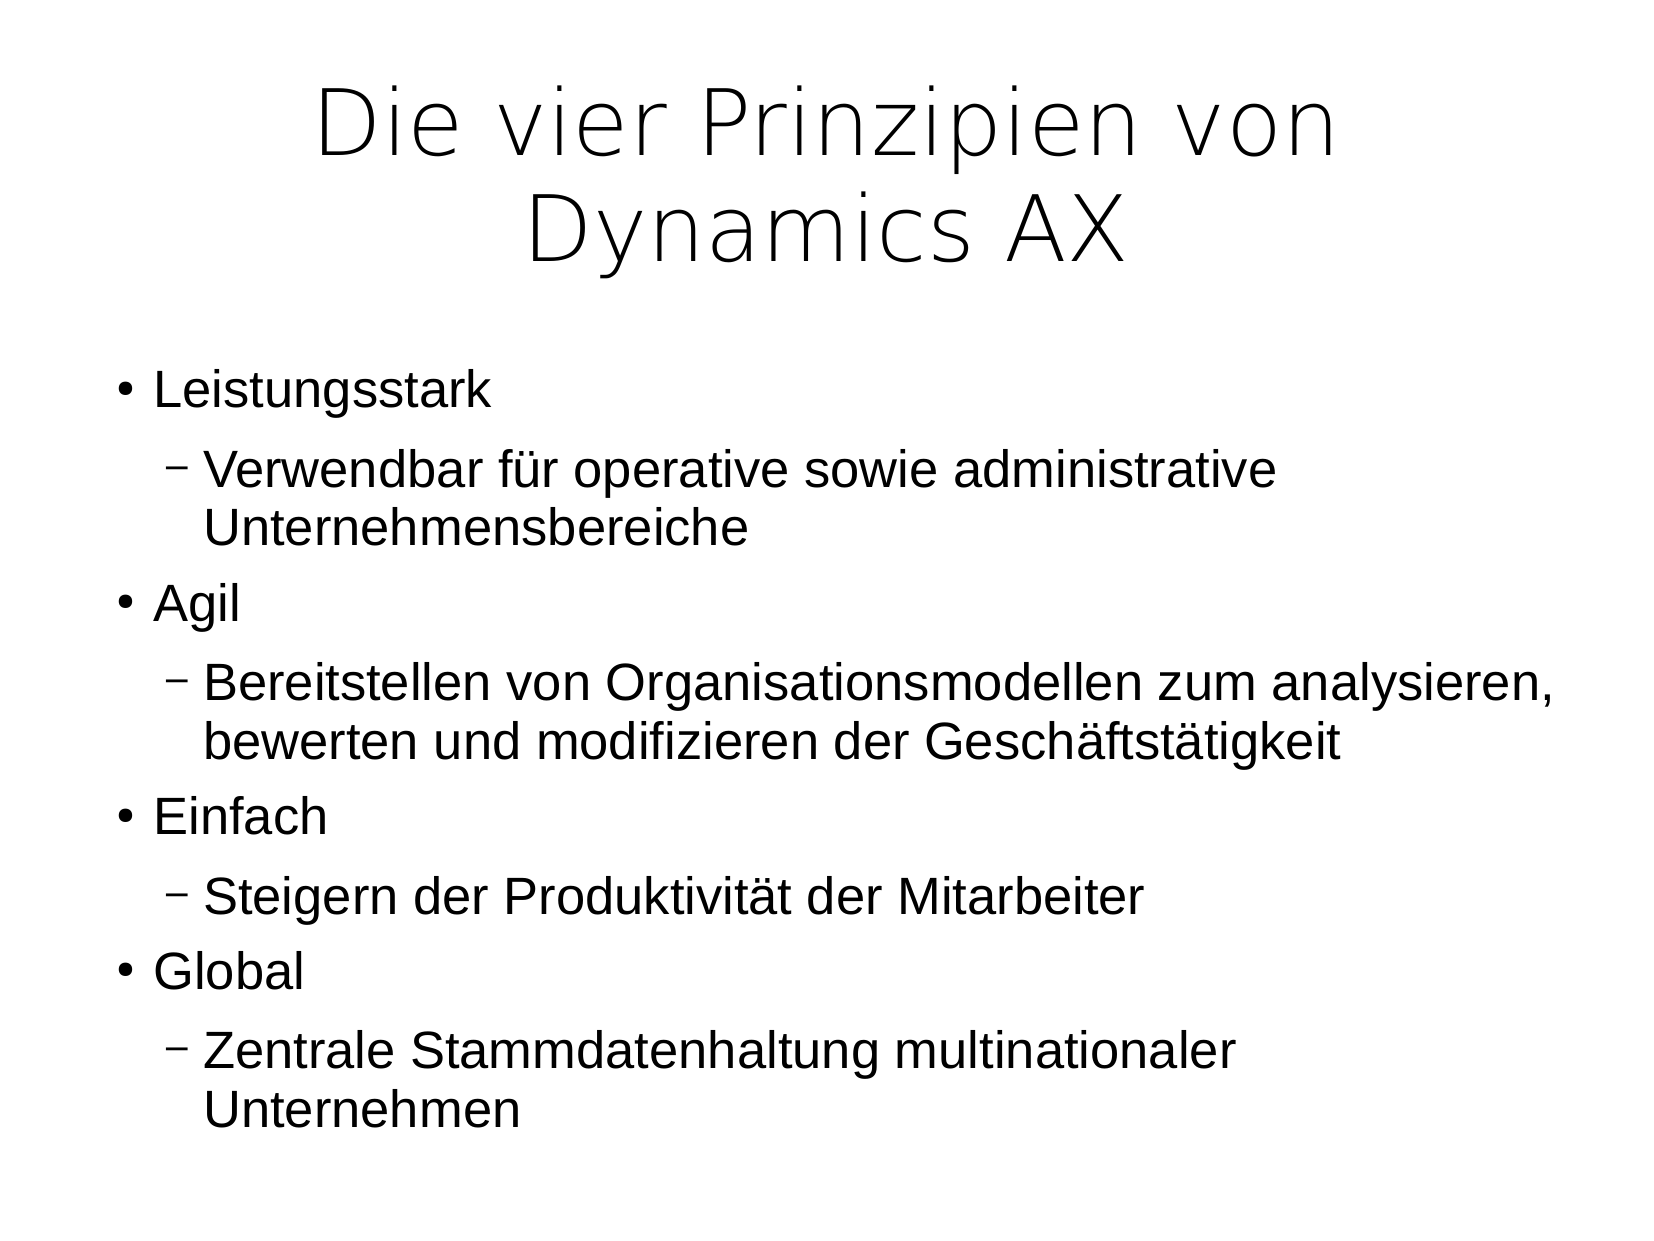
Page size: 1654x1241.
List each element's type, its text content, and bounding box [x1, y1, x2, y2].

list Leistungsstark Verwendbar für operative sowie administrative Unternehmensbereiche Agil Bereitstellen von Organisationsmodellen zum analysieren, bewerten und modifizieren der Geschäftstätigkeit Einfach Steigern der Produktivität der Mitarbeiter Global Zentrale Stammdatenhaltung multinationaler Unternehmen [103, 360, 1560, 1199]
title Die vier Prinzipien von Dynamics AX [82, 69, 1571, 284]
